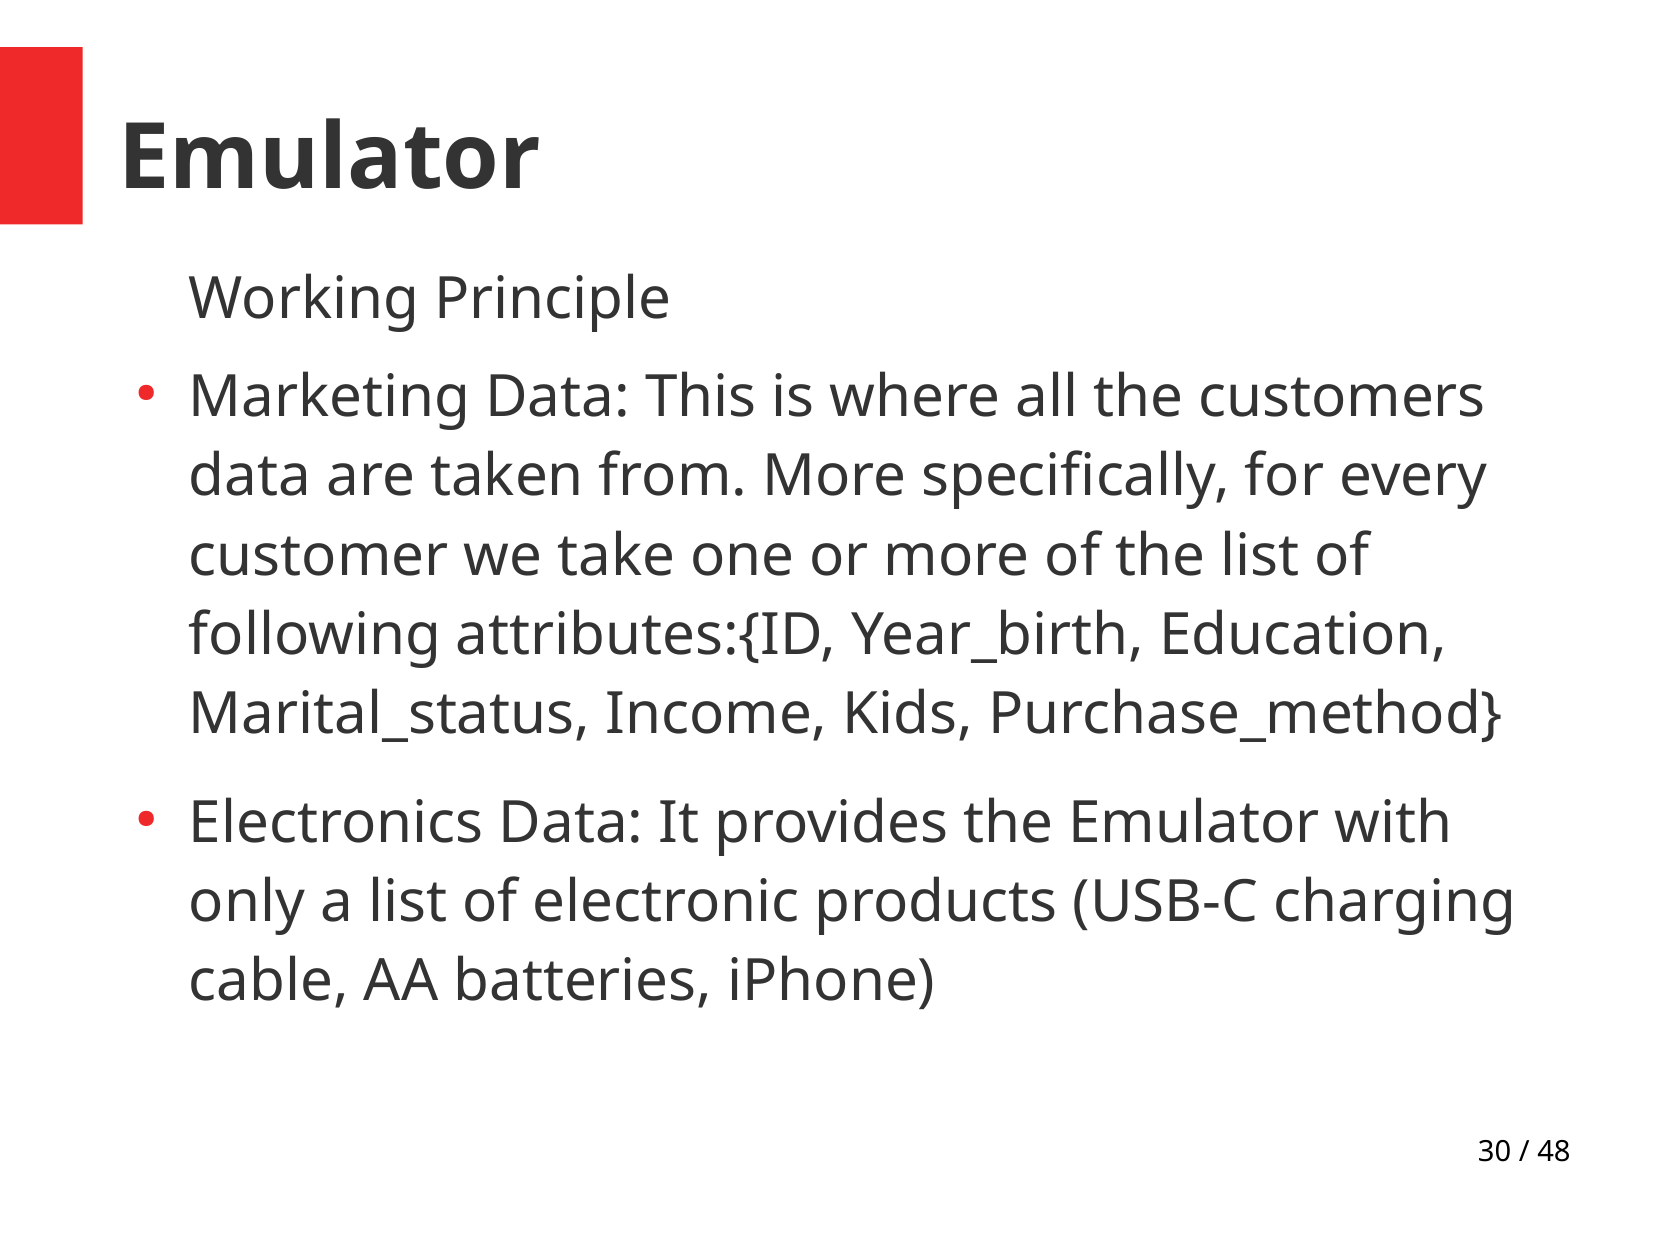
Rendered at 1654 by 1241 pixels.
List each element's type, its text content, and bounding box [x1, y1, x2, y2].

title Emulator [118, 49, 1571, 257]
list Working Principle [118, 256, 1276, 353]
list Marketing Data: This is where all the customers data are taken from. More specifically, for every customer we take one or more of the list of following attributes:{ID, Year_birth, Education, Marital_status, Income, Kids, Purchase_method} Electronics Data: It provides the Emulator with only a list of electronic products (USB-C charging cable, AA batteries, iPhone) [118, 354, 1576, 1074]
